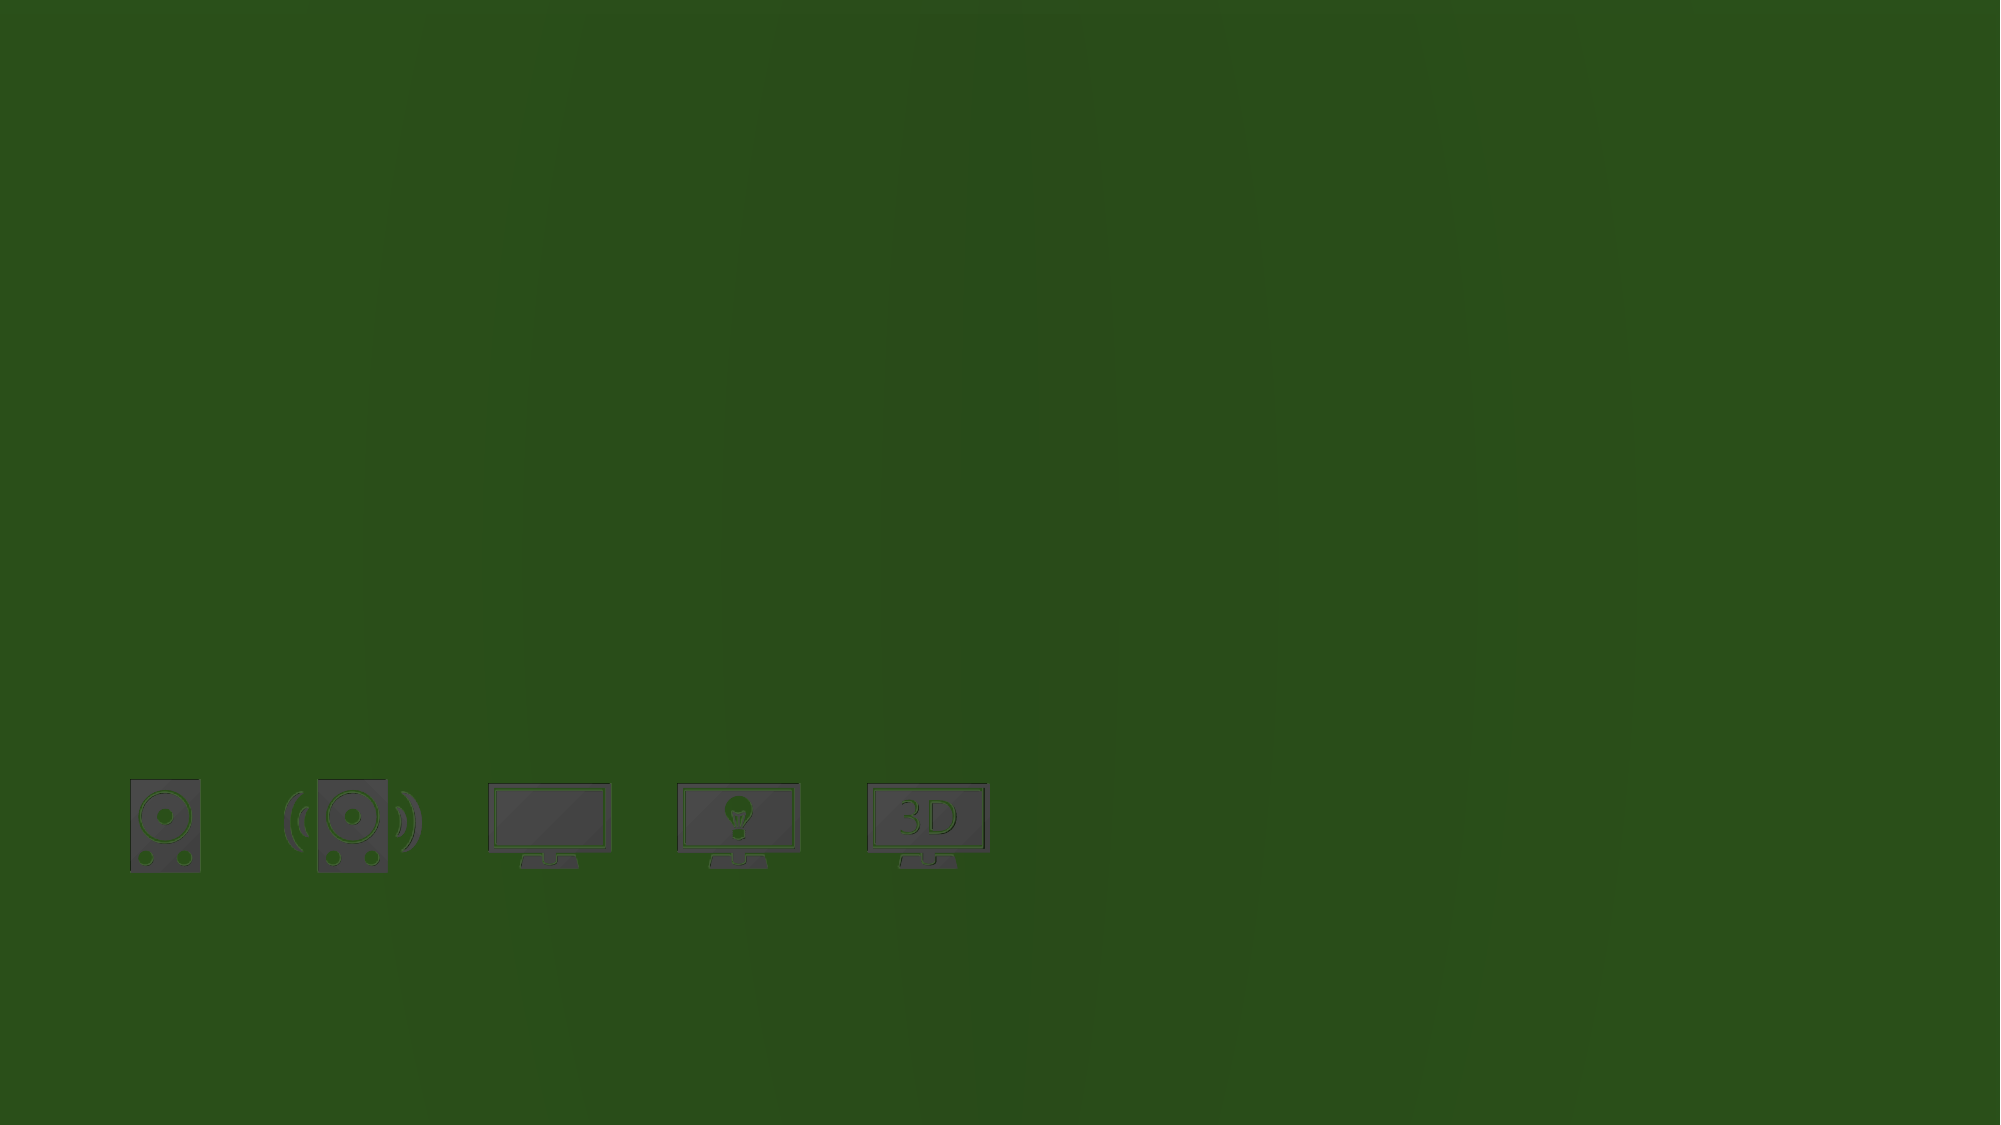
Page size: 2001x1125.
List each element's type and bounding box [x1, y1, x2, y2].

text_box [402, 793, 422, 853]
text_box [284, 793, 304, 853]
text_box [867, 783, 991, 869]
text_box [397, 808, 407, 838]
text_box [130, 779, 201, 873]
text_box [318, 779, 388, 873]
text_box [299, 808, 309, 838]
text_box [677, 783, 801, 869]
text_box [488, 783, 611, 869]
